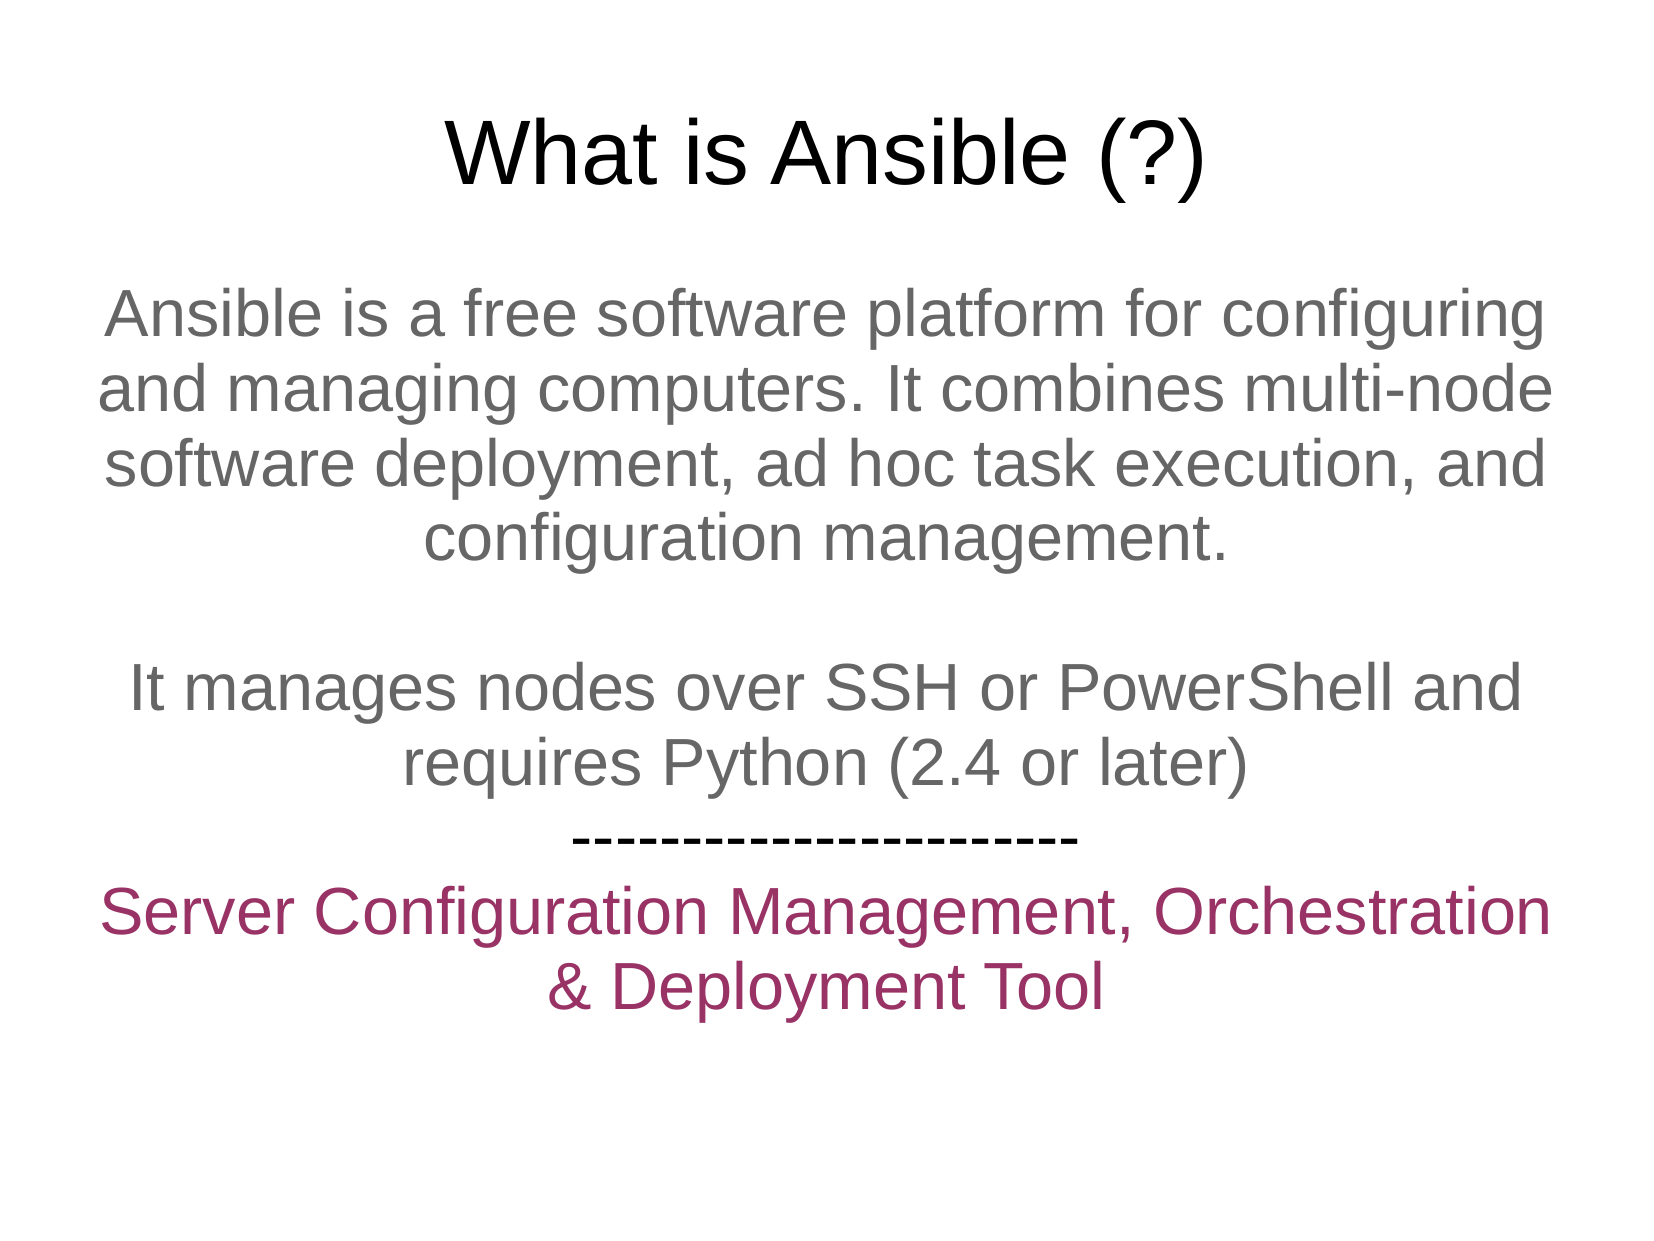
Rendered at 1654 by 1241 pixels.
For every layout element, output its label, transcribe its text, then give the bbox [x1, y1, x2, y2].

title What is Ansible (?) [82, 49, 1571, 257]
subtitle Ansible is a free software platform for configuring and managing computers. It combines multi-node software deployment, ad hoc task execution, and configuration management. It manages nodes over SSH or PowerShell and requires Python (2.4 or later) ----------------------- Server Configuration Management, Orchestration & Deployment Tool [82, 275, 1571, 1024]
